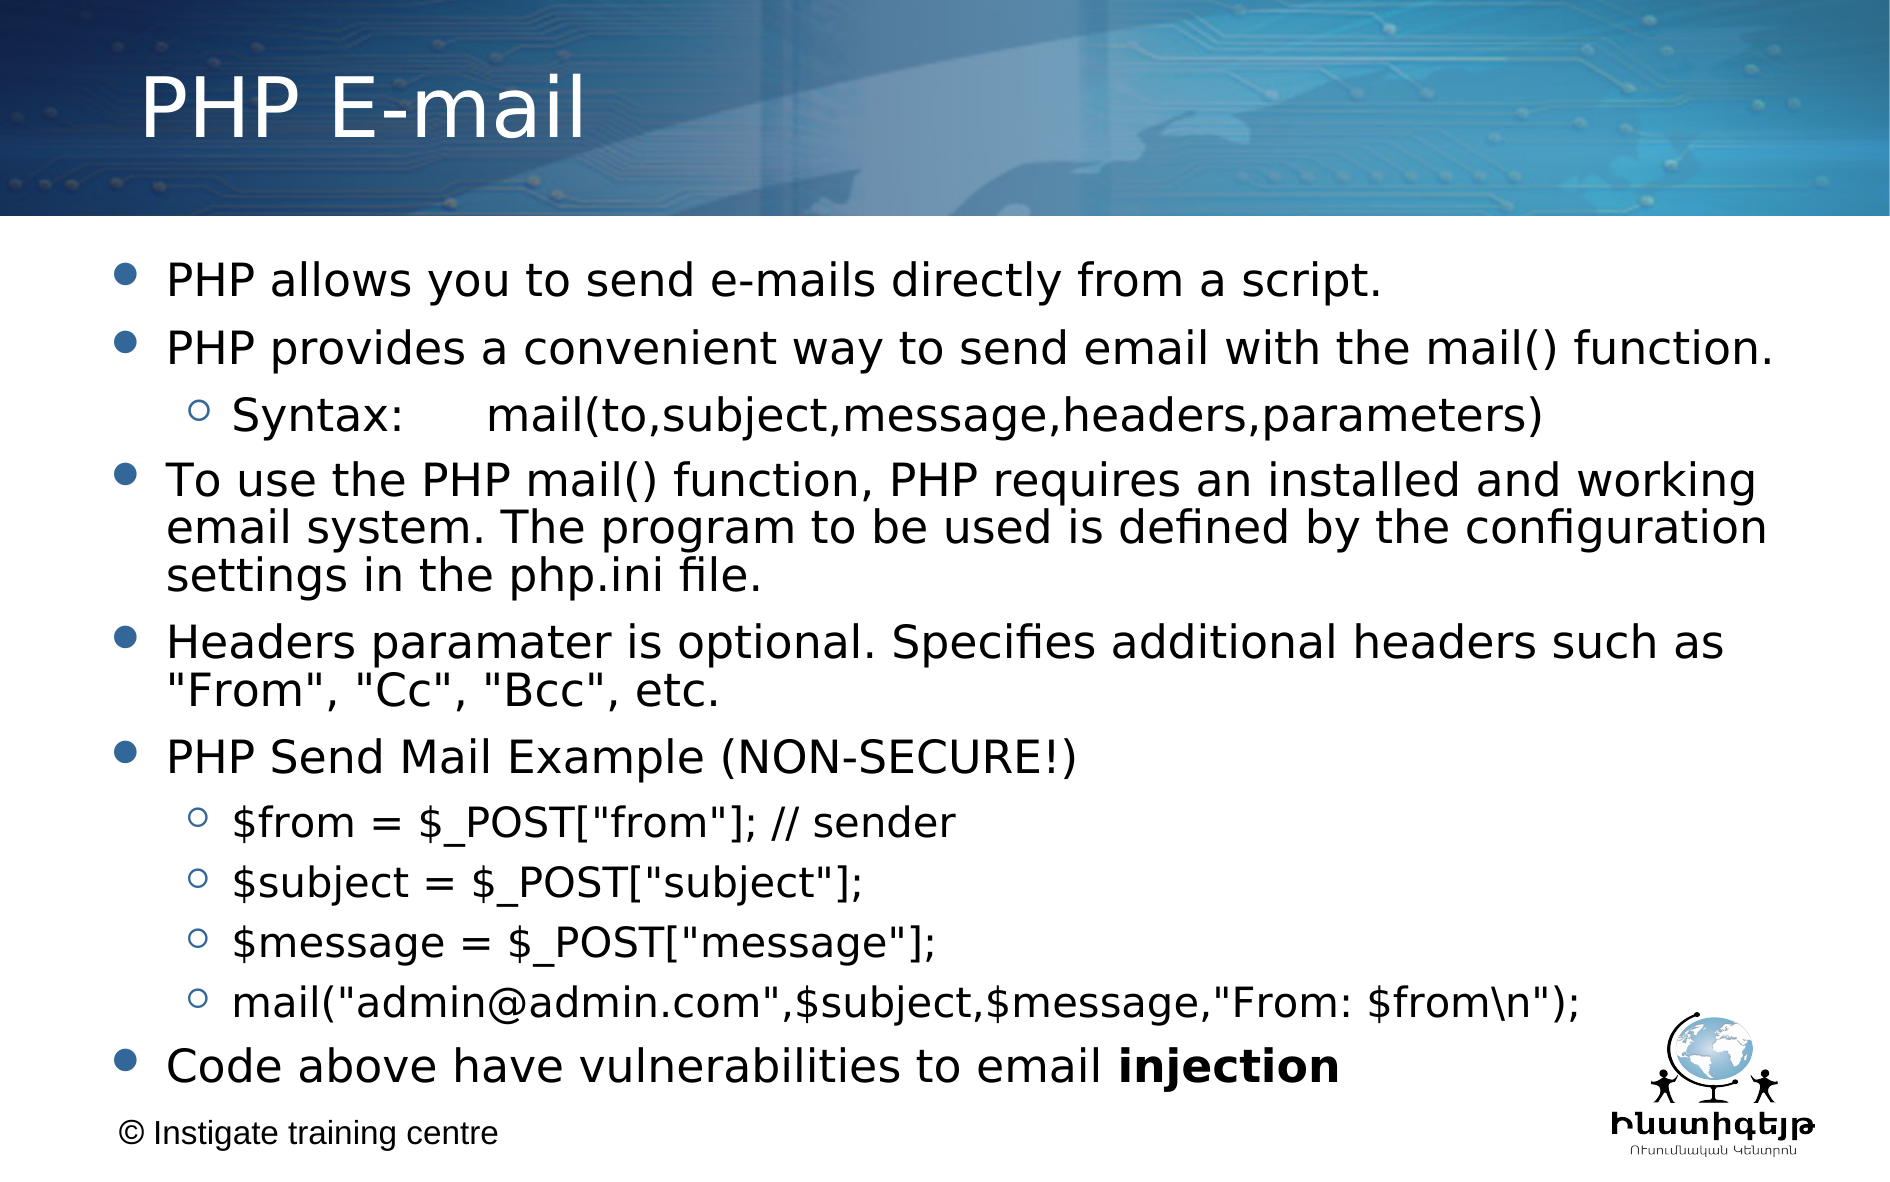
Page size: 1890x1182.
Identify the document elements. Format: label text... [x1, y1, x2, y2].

list PHP allows you to send e-mails directly from a script. PHP provides a convenient way to send email with the mail() function. Syntax: mail(to,subject,message,headers,parameters) To use the PHP mail() function, PHP requires an installed and working email system. The program to be used is defined by the configuration settings in the php.ini file. Headers paramater is optional. Specifies additional headers such as "From", "Cc", "Bcc", etc. PHP Send Mail Example (NON-SECURE!) $from = $_POST["from"]; // sender $subject = $_POST["subject"]; $message = $_POST["message"]; mail("admin@admin.com",$subject,$message,"From: $from\n"); Code above have vulnerabilities to email injection [110, 258, 1801, 286]
picture [1612, 1012, 1815, 1157]
picture [0, 0, 1890, 216]
text_box PHP E-mail [138, 82, 1801, 91]
